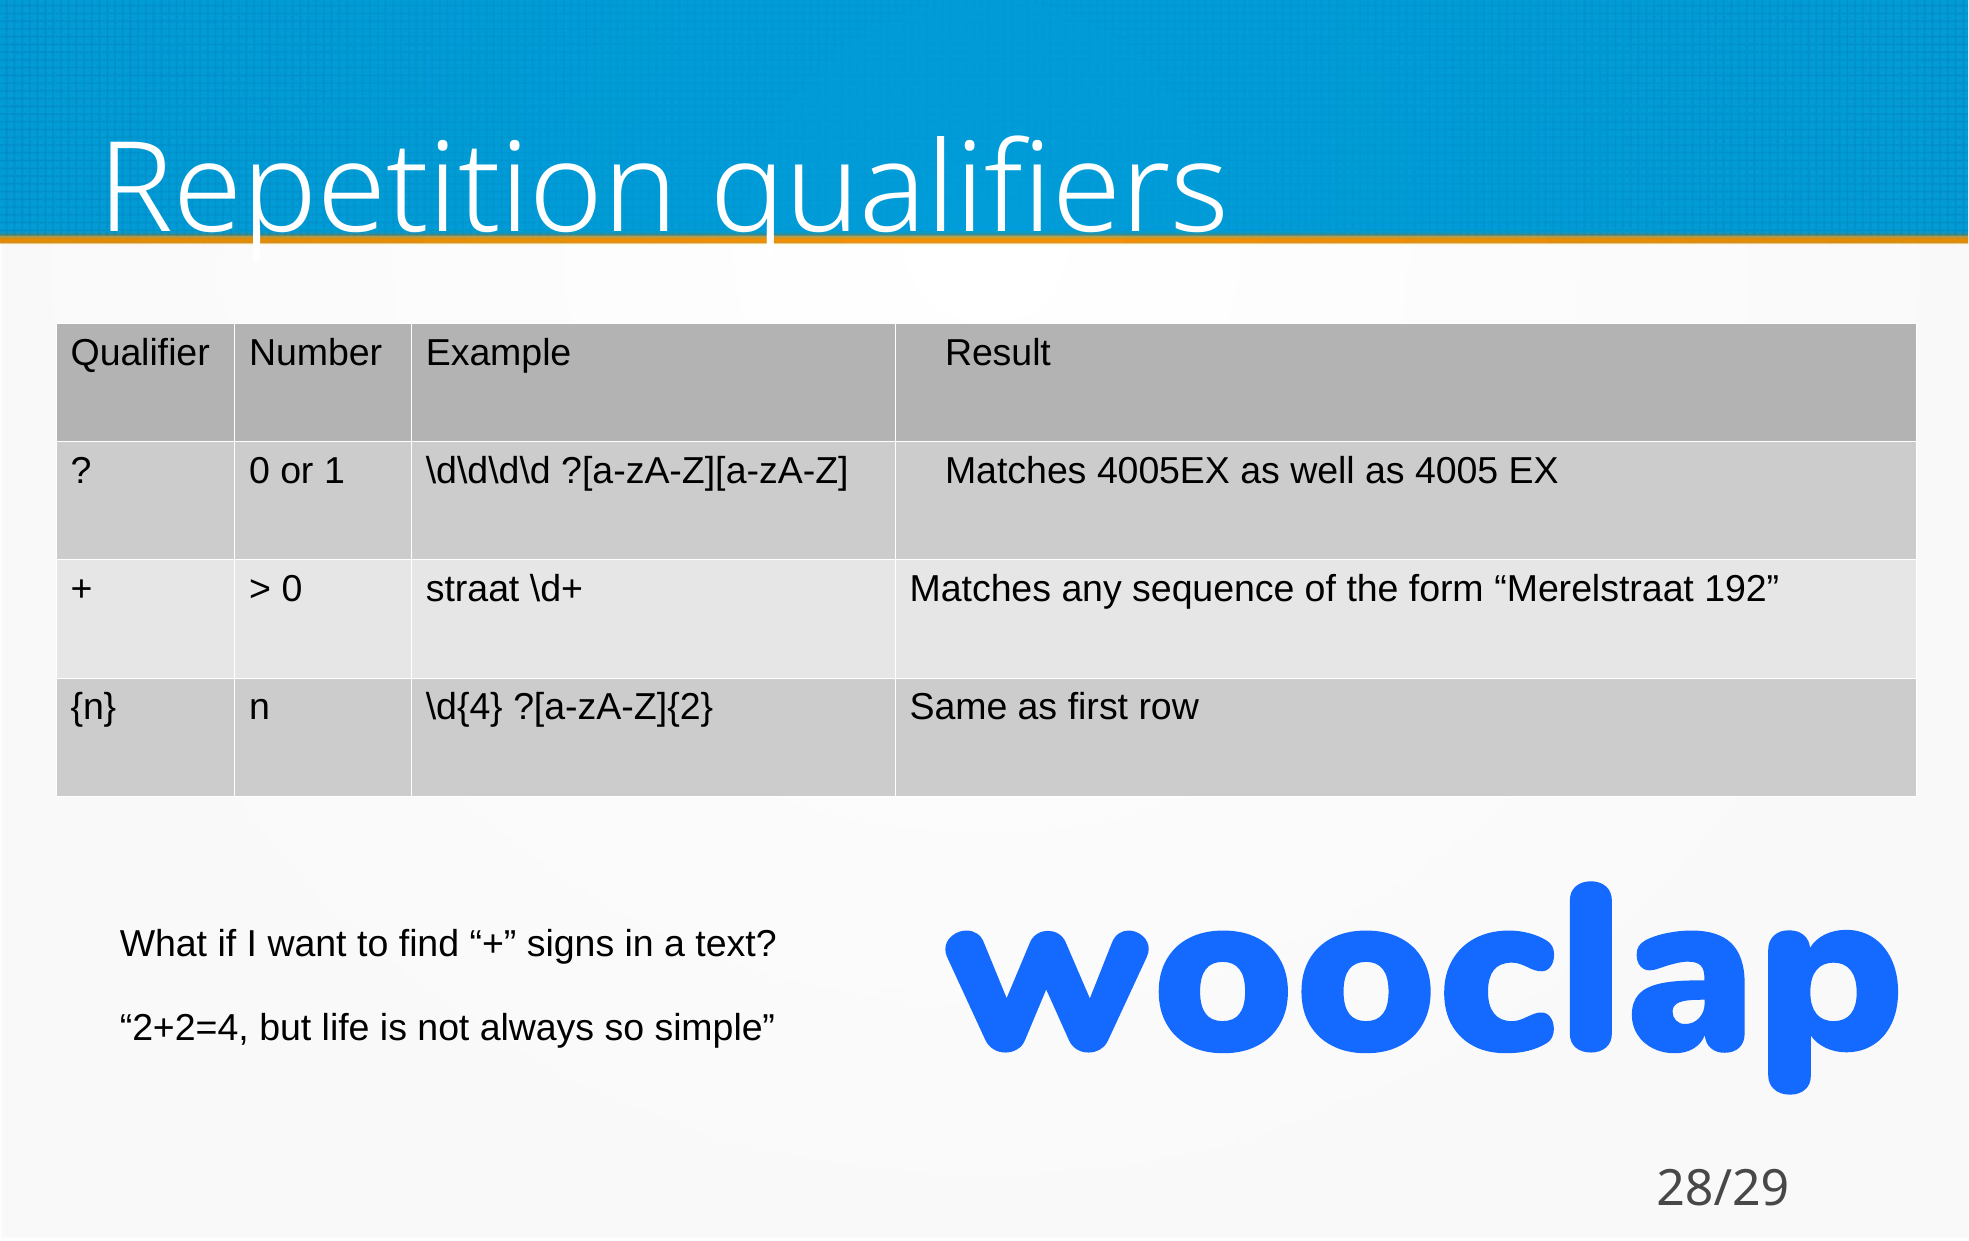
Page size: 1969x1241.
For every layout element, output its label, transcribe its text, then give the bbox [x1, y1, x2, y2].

table_cell Matches any sequence of the form “Merelstraat 192” [896, 560, 1916, 678]
table_header Example [412, 324, 895, 441]
table_cell \d\d\d\d ?[a-zA-Z][a-zA-Z] [412, 442, 895, 559]
table_cell Matches 4005EX as well as 4005 EX [896, 442, 1916, 559]
title Repetition qualifiers [98, 49, 1870, 257]
table_cell \d{4} ?[a-zA-Z]{2} [412, 679, 895, 796]
table_header Result [896, 324, 1916, 441]
table_cell straat \d+ [412, 560, 895, 678]
table_cell {n} [57, 679, 234, 796]
table_cell n [235, 679, 411, 796]
table_cell ? [57, 442, 234, 559]
table_header Qualifier [57, 324, 234, 441]
table_cell + [57, 560, 234, 678]
table_cell > 0 [235, 560, 411, 678]
picture [0, 233, 1969, 1241]
table_header Number [235, 324, 411, 441]
table_cell Same as first row [896, 679, 1916, 796]
table_cell 0 or 1 [235, 442, 411, 559]
text_box What if I want to find “+” signs in a text? “2+2=4, but life is not always so simple” [105, 915, 945, 1056]
